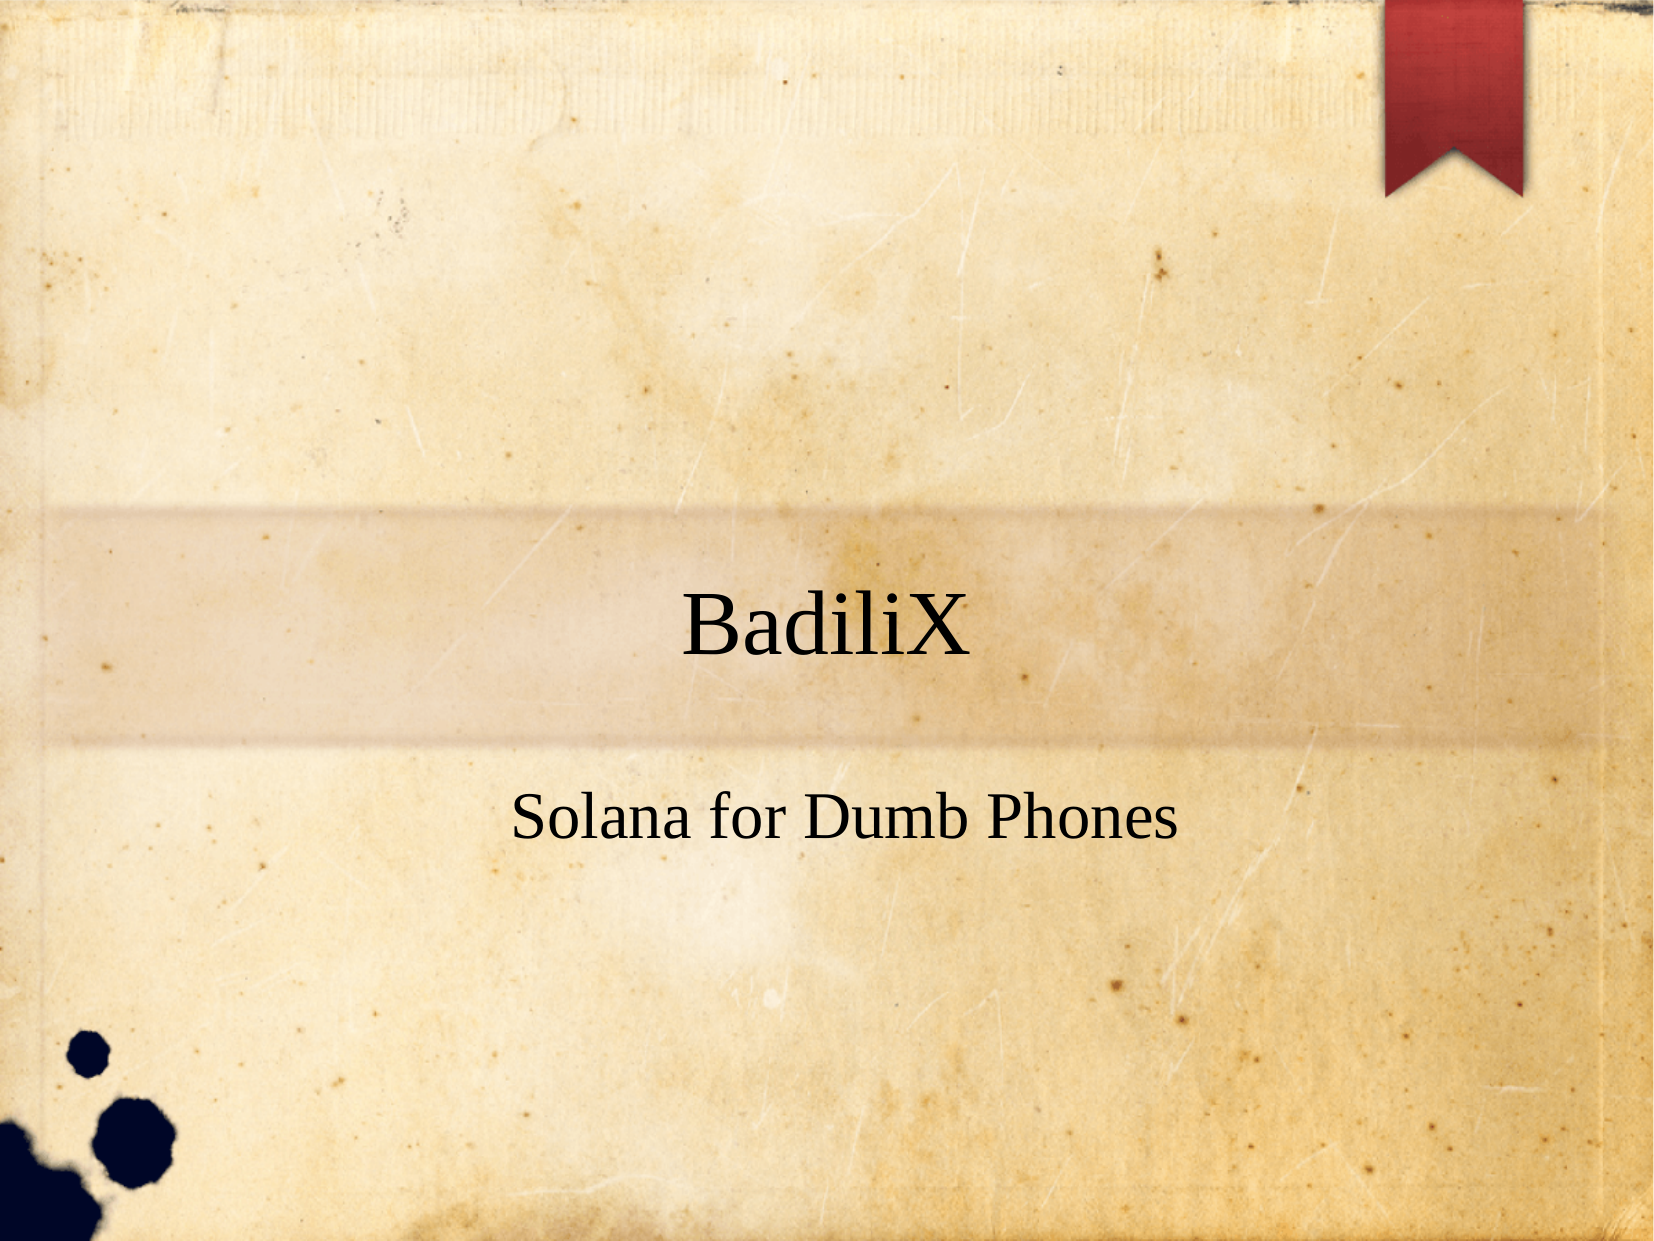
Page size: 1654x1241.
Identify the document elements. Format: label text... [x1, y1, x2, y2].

list Solana for Dumb Phones [82, 779, 1538, 1205]
title BadiliX [82, 519, 1571, 727]
picture [0, 0, 1654, 1241]
